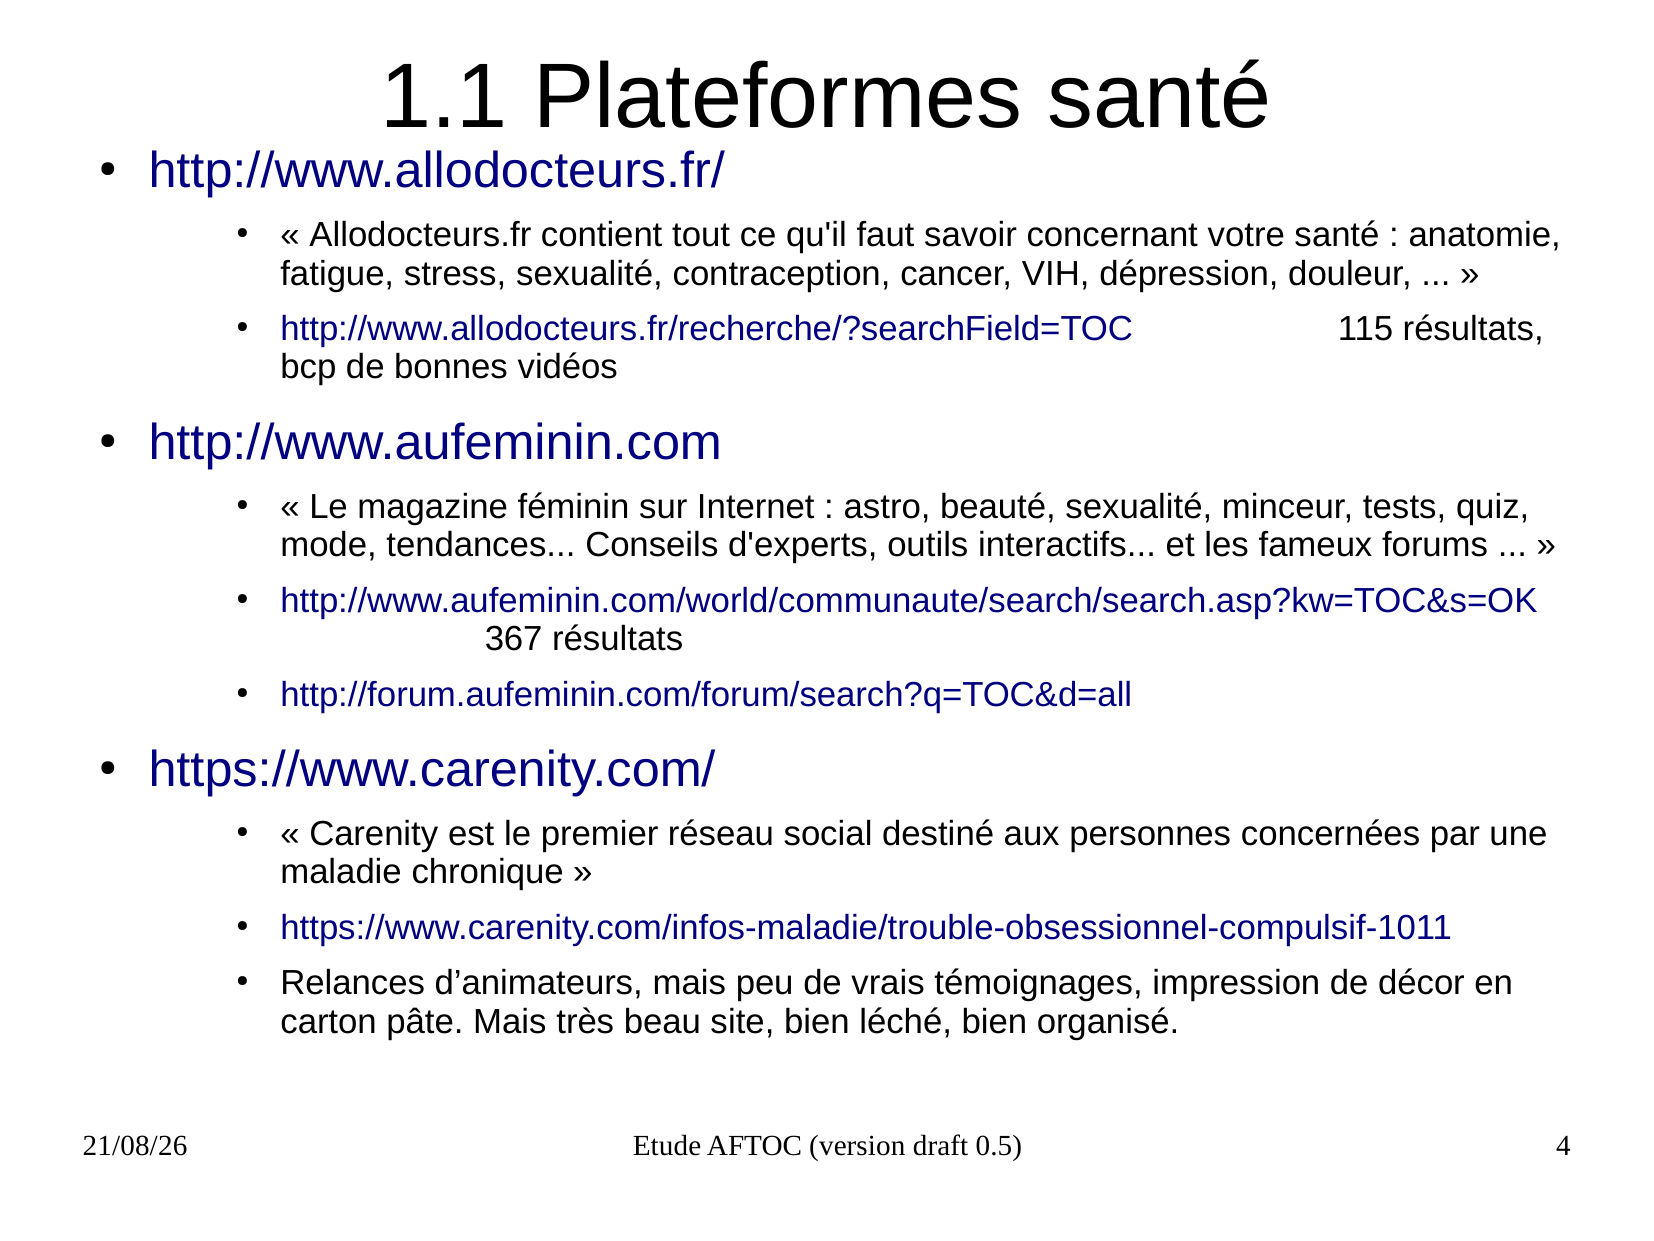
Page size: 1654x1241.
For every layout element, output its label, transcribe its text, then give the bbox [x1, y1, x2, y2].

list http://www.allodocteurs.fr/ « Allodocteurs.fr contient tout ce qu'il faut savoir concernant votre santé : anatomie, fatigue, stress, sexualité, contraception, cancer, VIH, dépression, douleur, ... » http://www.allodocteurs.fr/recherche/?searchField=TOC 115 résultats, bcp de bonnes vidéos http://www.aufeminin.com « Le magazine féminin sur Internet : astro, beauté, sexualité, minceur, tests, quiz, mode, tendances... Conseils d'experts, outils interactifs... et les fameux forums ... » http://www.aufeminin.com/world/communaute/search/search.asp?kw=TOC&s=OK 367 résultats http://forum.aufeminin.com/forum/search?q=TOC&d=all https://www.carenity.com/ « Carenity est le premier réseau social destiné aux personnes concernées par une maladie chronique » https://www.carenity.com/infos-maladie/trouble-obsessionnel-compulsif-1011 Relances d’animateurs, mais peu de vrais témoignages, impression de décor en carton pâte. Mais très beau site, bien léché, bien organisé. [82, 141, 1571, 1075]
title 1.1 Plateformes santé [82, 44, 1571, 141]
